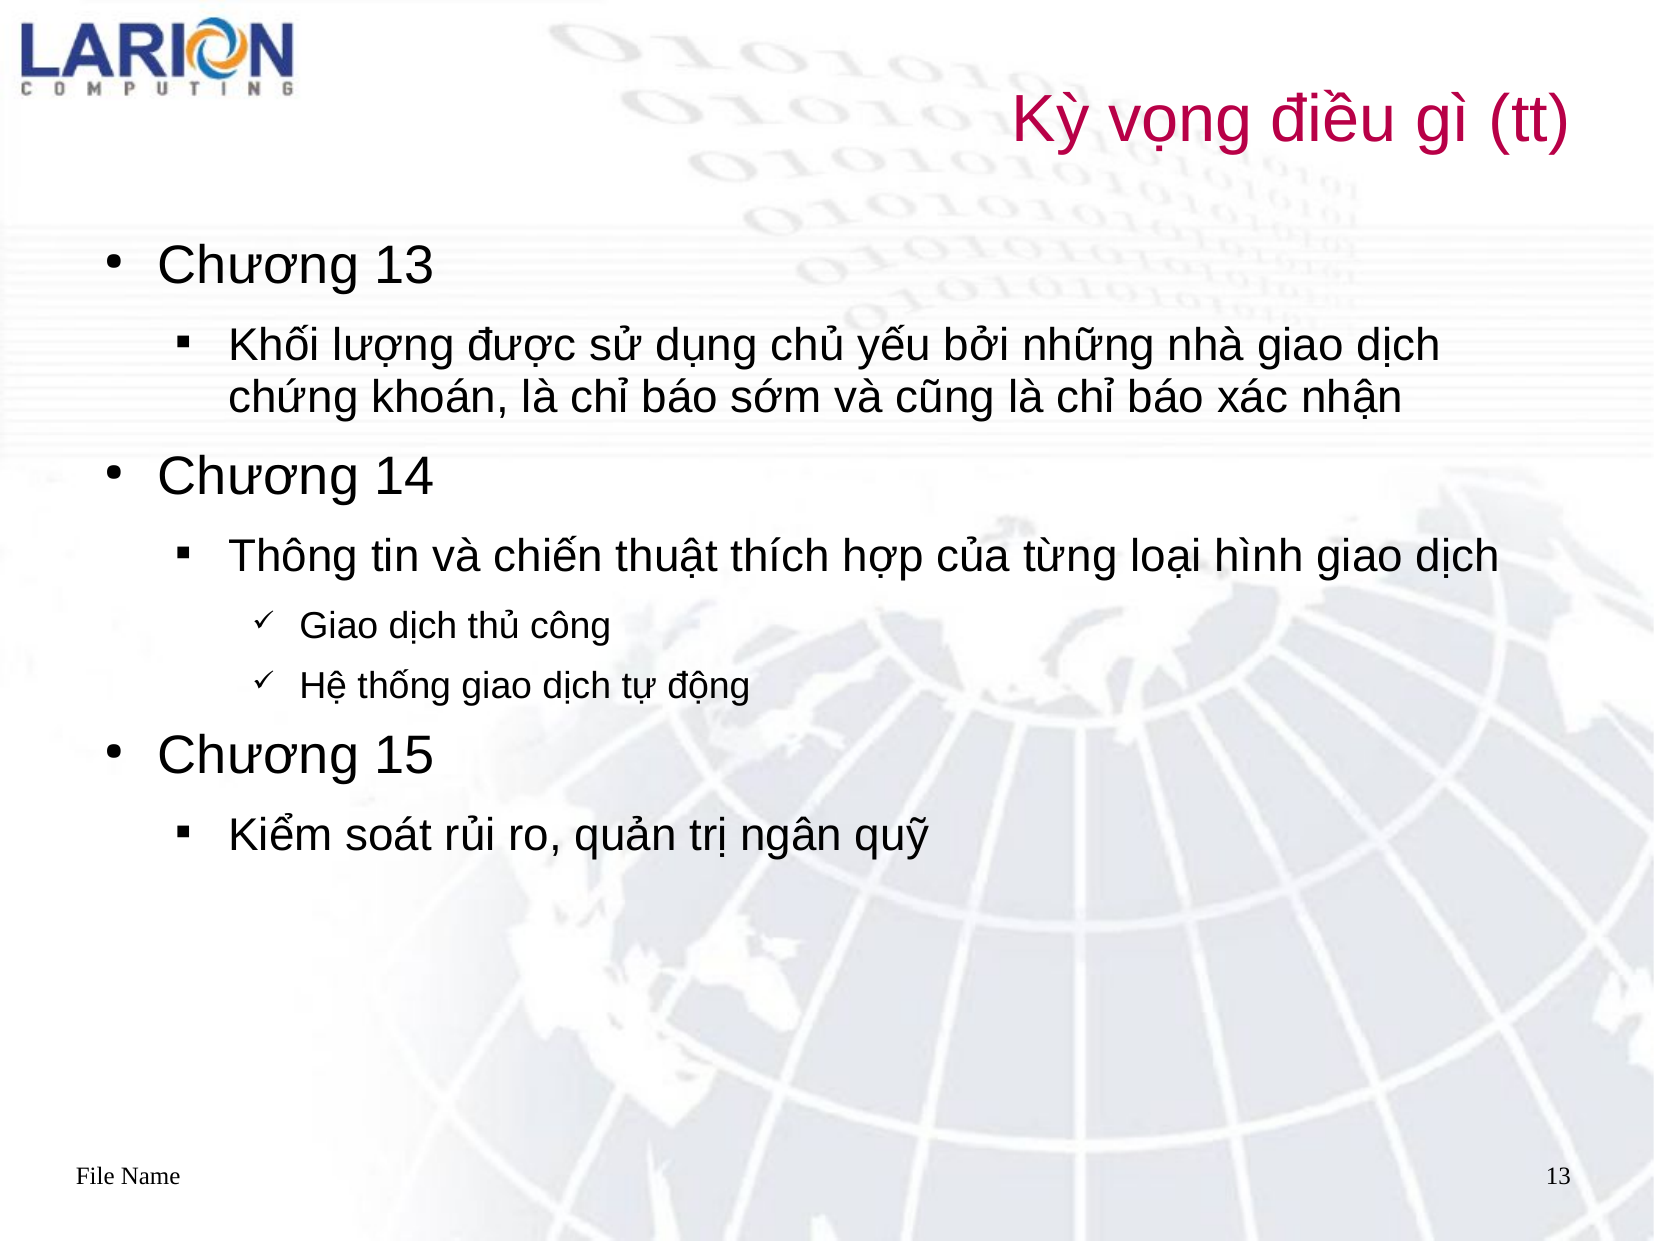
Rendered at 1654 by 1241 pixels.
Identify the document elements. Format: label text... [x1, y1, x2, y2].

list Chương 13 Khối lượng được sử dụng chủ yếu bởi những nhà giao dịch chứng khoán, là chỉ báo sớm và cũng là chỉ báo xác nhận Chương 14 Thông tin và chiến thuật thích hợp của từng loại hình giao dịch Giao dịch thủ công Hệ thống giao dịch tự động Chương 15 Kiểm soát rủi ro, quản trị ngân quỹ [86, 234, 1576, 1039]
title Kỳ vọng điều gì (tt) [300, 49, 1571, 188]
picture [0, 0, 1654, 1241]
